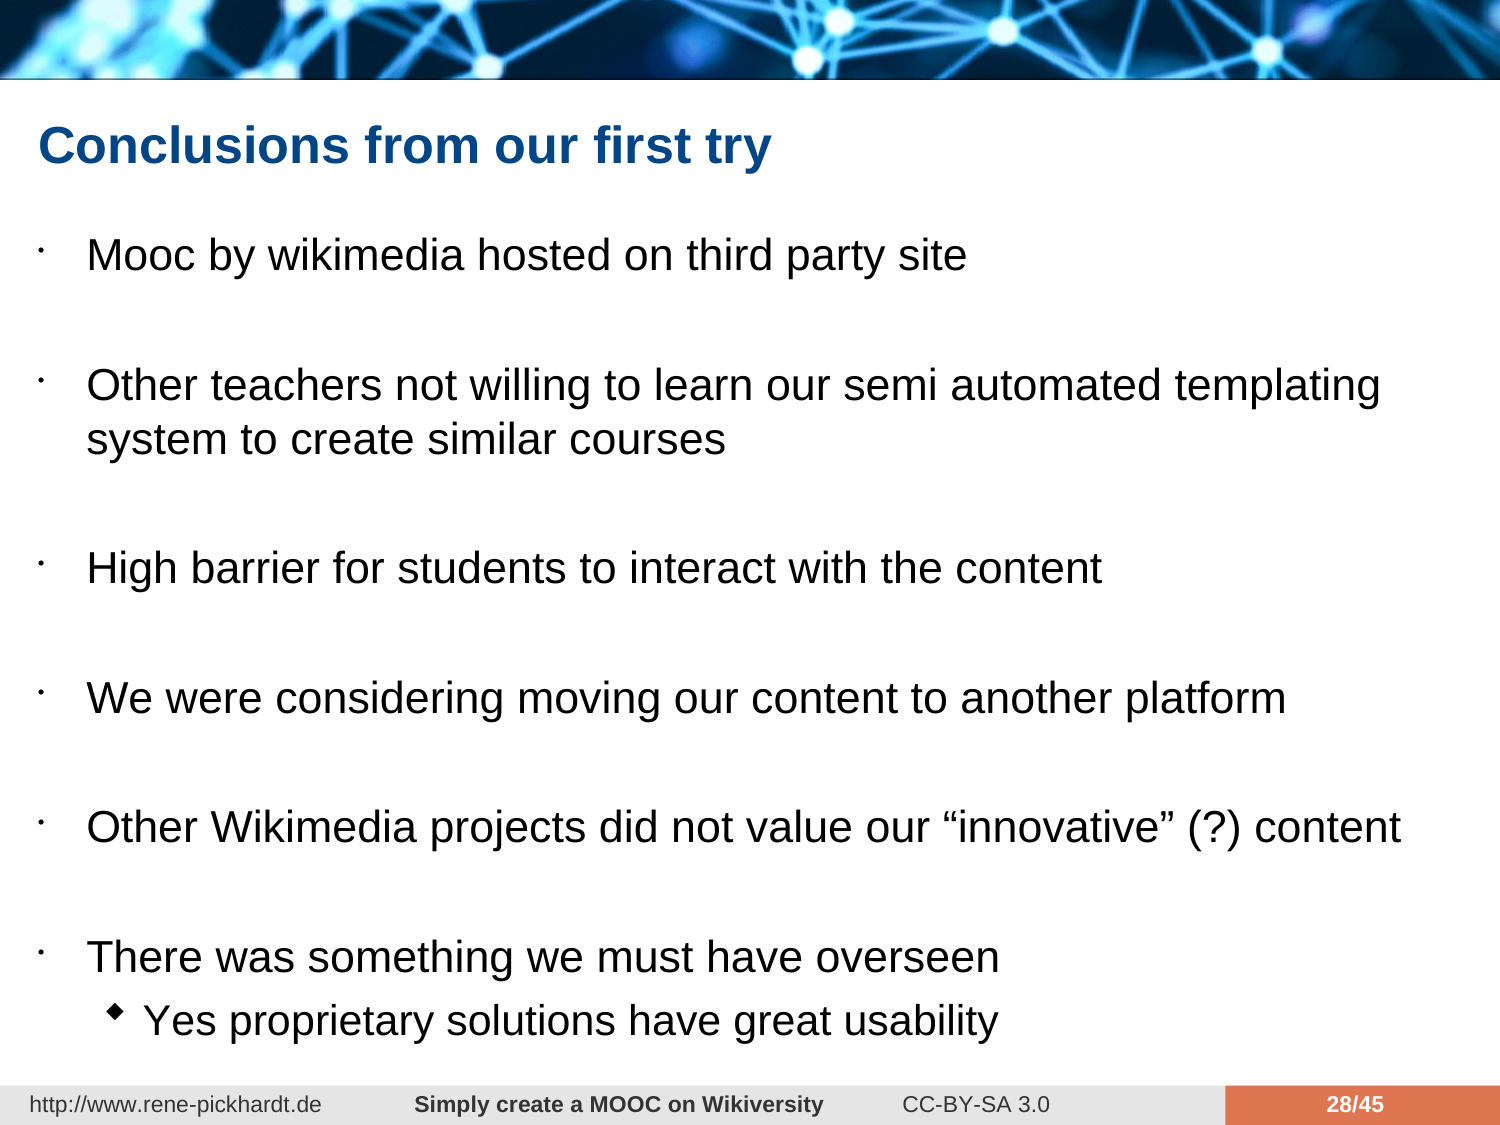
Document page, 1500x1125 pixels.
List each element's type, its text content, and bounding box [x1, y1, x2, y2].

title Conclusions from our first try [23, 112, 1500, 187]
picture [0, 0, 1500, 80]
list Mooc by wikimedia hosted on third party site Other teachers not willing to learn our semi automated templating system to create similar courses High barrier for students to interact with the content We were considering moving our content to another platform Other Wikimedia projects did not value our “innovative” (?) content There was something we must have overseen Yes proprietary solutions have great usability [23, 218, 1483, 1055]
